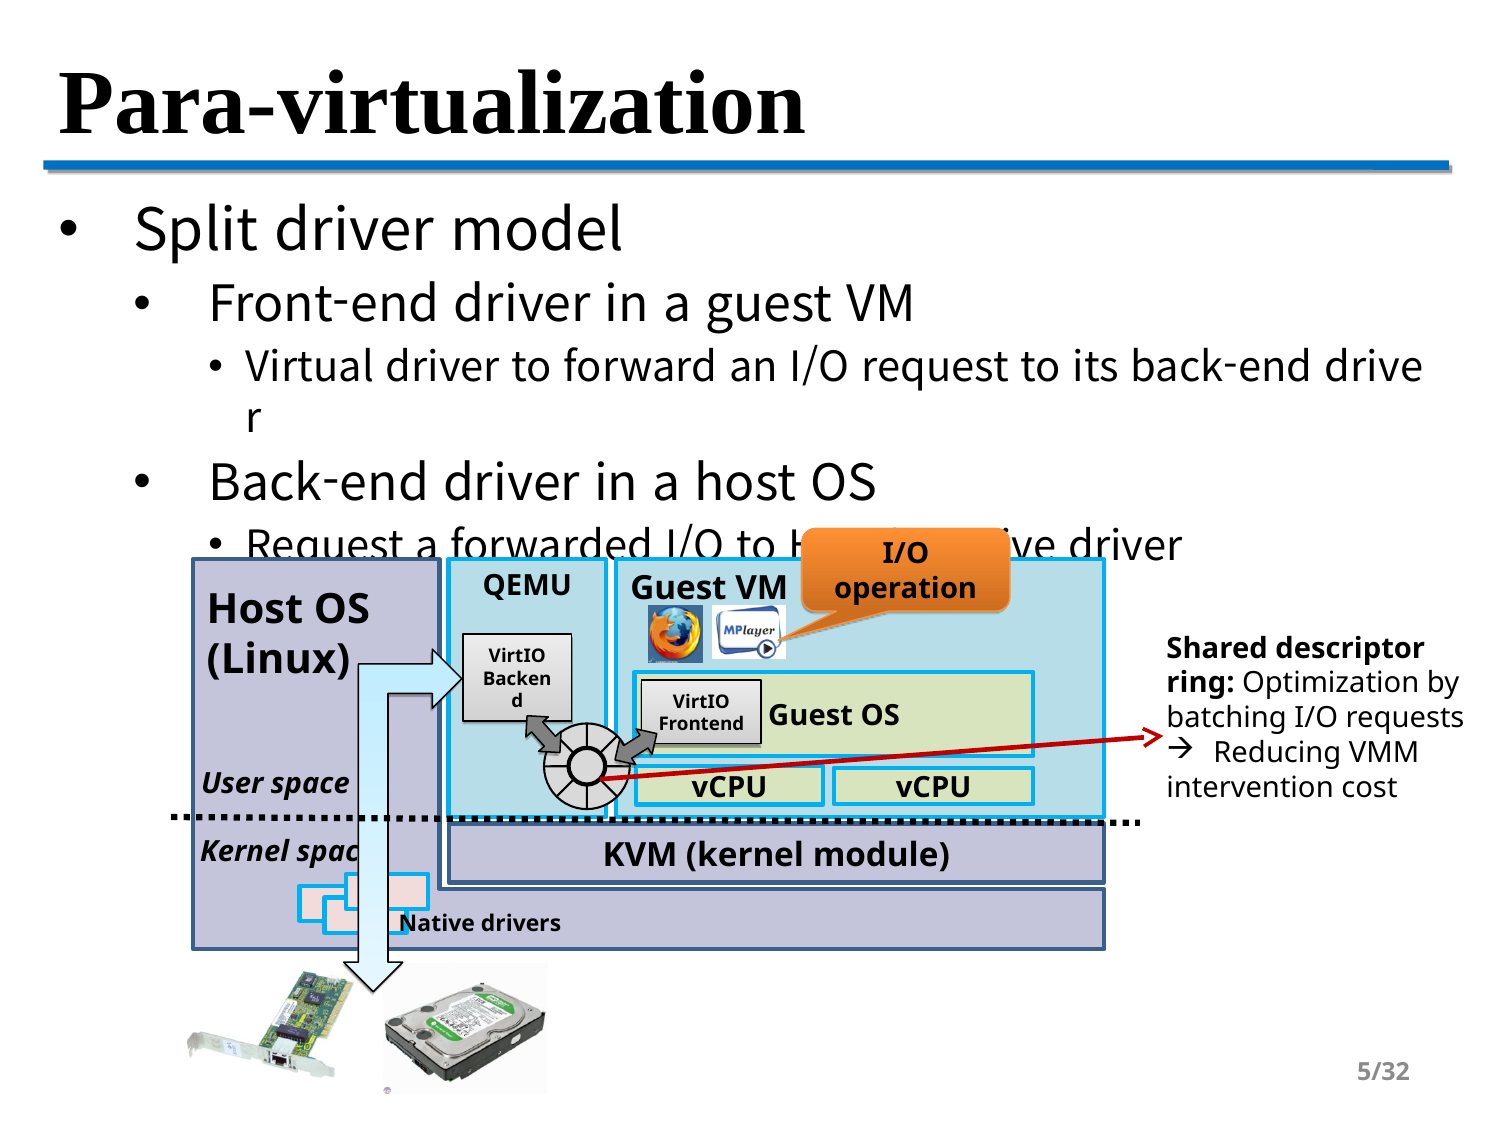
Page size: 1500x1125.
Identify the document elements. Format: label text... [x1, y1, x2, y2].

text_box I/O operation [778, 528, 1010, 641]
text_box User space [186, 756, 358, 807]
text_box vCPU [635, 766, 727, 774]
text_box [606, 780, 628, 796]
text_box QEMU [448, 680, 607, 817]
text_box QEMU [448, 559, 607, 735]
text_box vCPU [833, 767, 1034, 805]
text_box [525, 715, 657, 810]
text_box Guest VM [615, 743, 1105, 817]
text_box Kernel space [185, 824, 358, 875]
text_box Guest OS [634, 671, 1034, 756]
text_box [193, 559, 1105, 992]
text_box Native drivers [388, 901, 577, 944]
text_box Guest VM [615, 559, 1105, 744]
picture [648, 605, 703, 663]
text_box Guest OS [945, 749, 1034, 756]
slide_number <number>/32 [1074, 1042, 1425, 1103]
list Split driver model Front-end driver in a guest VM Virtual driver to forward an I/O request to its back-end driver Back-end driver in a host OS Request a forwarded I/O to HW via native driver [43, 184, 1449, 1012]
text_box Host OS (Linux) [191, 574, 396, 690]
text_box Guest VM [630, 756, 857, 774]
text_box Shared descriptor ring: Optimization by batching I/O requests Reducing VMM intervention cost [1151, 621, 1500, 812]
picture [712, 605, 786, 659]
text_box VirtIO Backend [462, 634, 572, 722]
text_box VirtIO Frontend [641, 679, 762, 744]
title Para-virtualization [43, 21, 1449, 173]
text_box vCPU [635, 766, 824, 805]
text_box KVM (kernel module) [448, 823, 1105, 883]
picture [383, 1012, 547, 1094]
picture [181, 959, 358, 1092]
